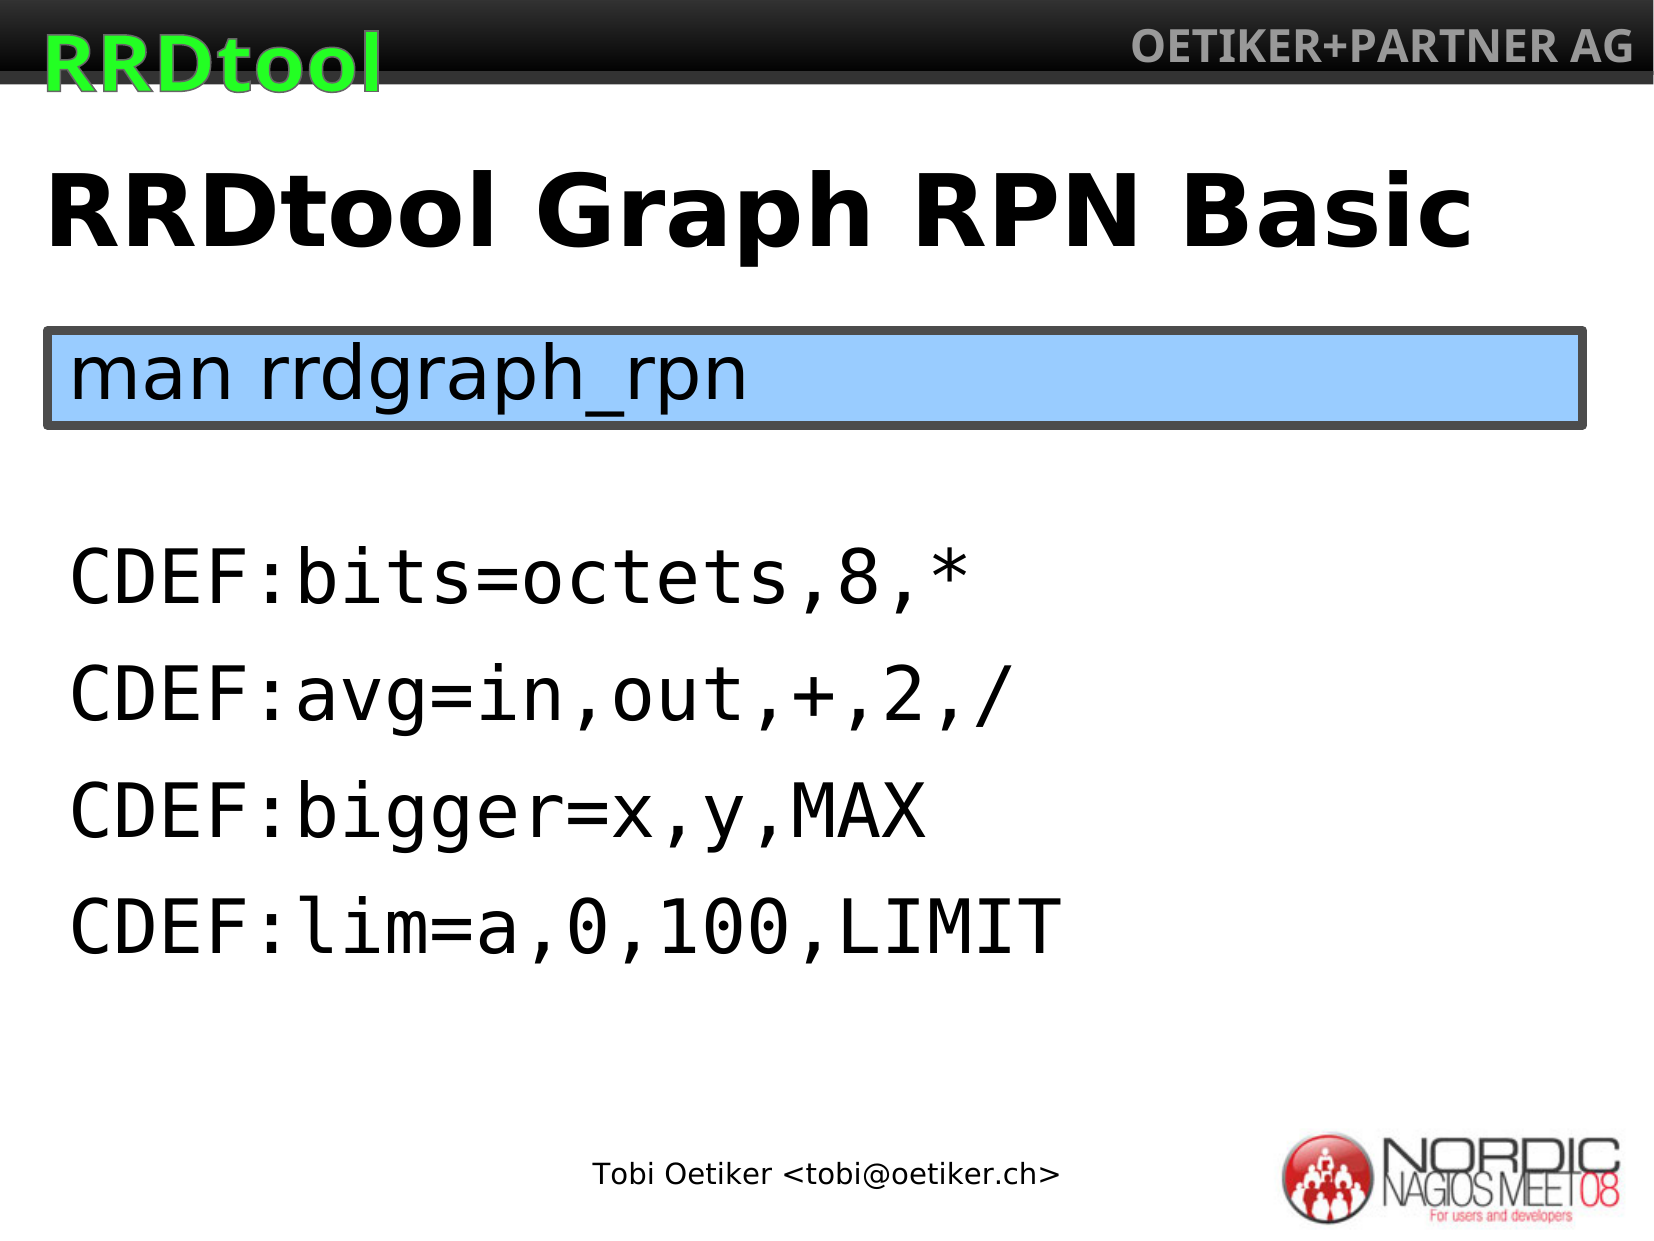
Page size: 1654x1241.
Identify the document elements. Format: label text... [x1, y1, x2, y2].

list man rrdgraph_rpn CDEF:bits=octets,8,* CDEF:avg=in,out,+,2,/ CDEF:bigger=x,y,MAX CDEF:lim=a,0,100,LIMIT [50, 329, 1571, 1099]
title RRDtool Graph RPN Basic [43, 137, 1582, 287]
text_box [1571, 330, 1583, 426]
picture [1262, 1116, 1654, 1241]
